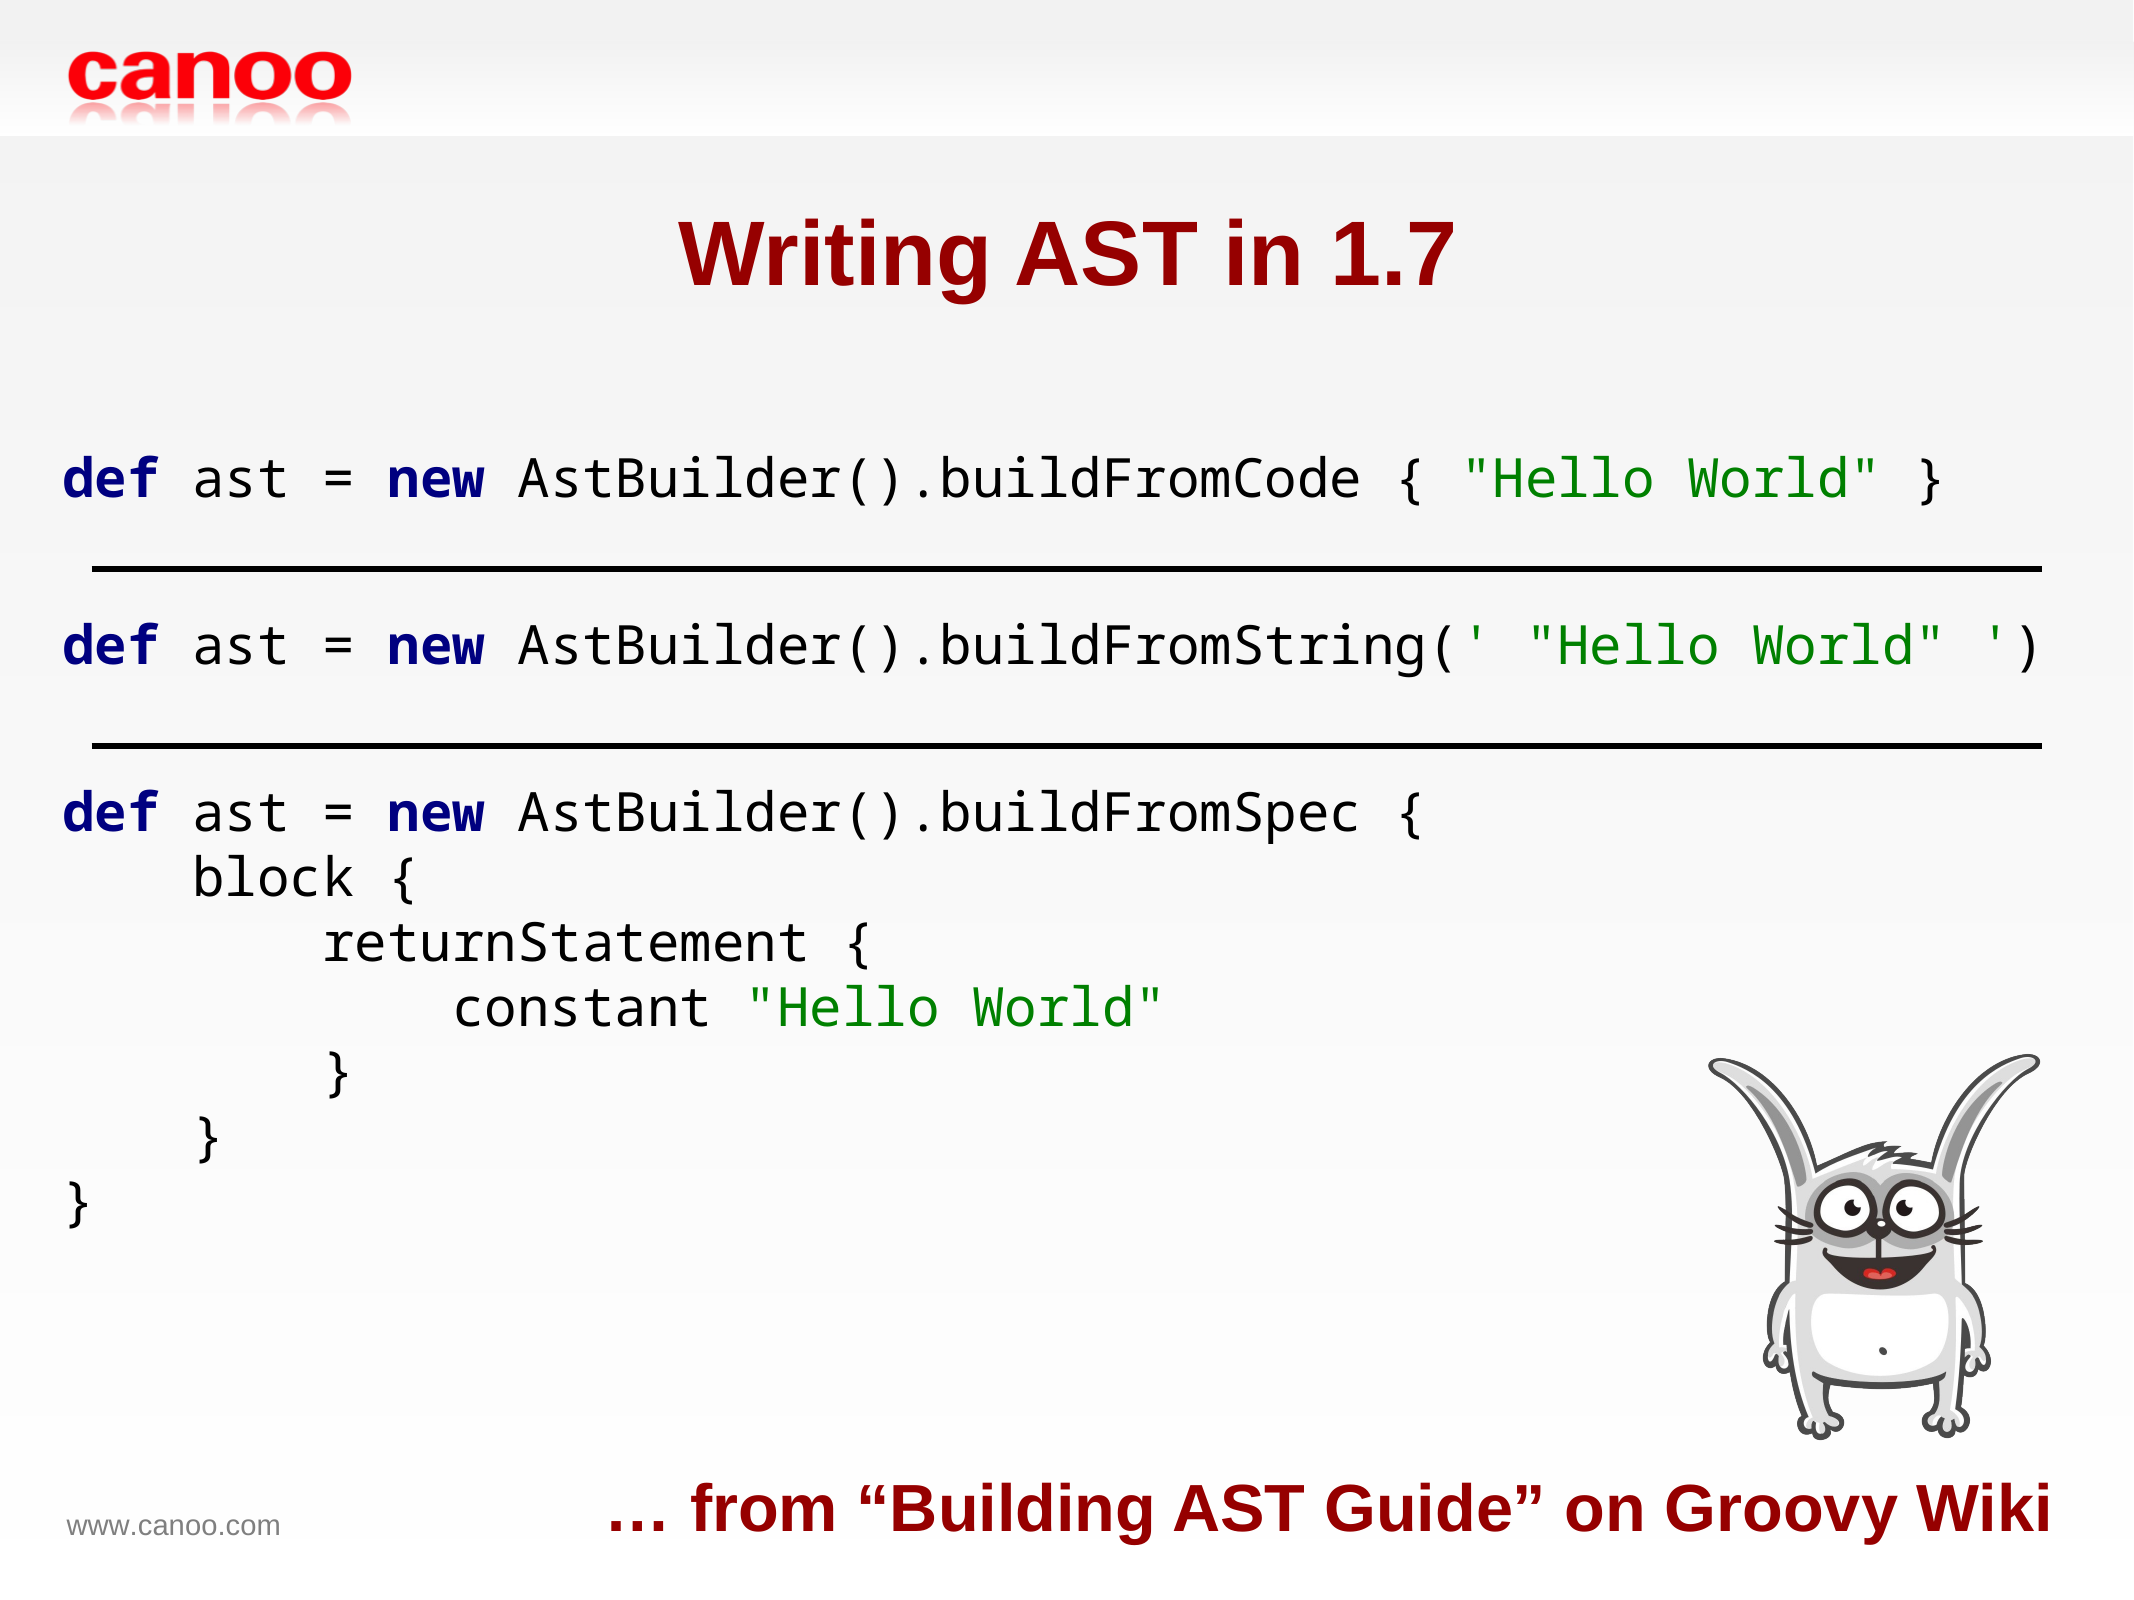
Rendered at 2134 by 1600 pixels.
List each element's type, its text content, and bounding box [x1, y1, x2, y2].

picture [1705, 1050, 2042, 1443]
picture [65, 48, 353, 154]
title Writing AST in 1.7 [62, 185, 2075, 313]
subtitle def ast = new AstBuilder().buildFromCode { "Hello World" } def ast = new AstBuilder().buildFromString(' "Hello World" ') def ast = new AstBuilder().buildFromSpec { block { returnStatement { constant "Hello World" } } } [62, 313, 2075, 1414]
title … from “Building AST Guide” on Groovy Wiki [50, 1450, 2063, 1560]
